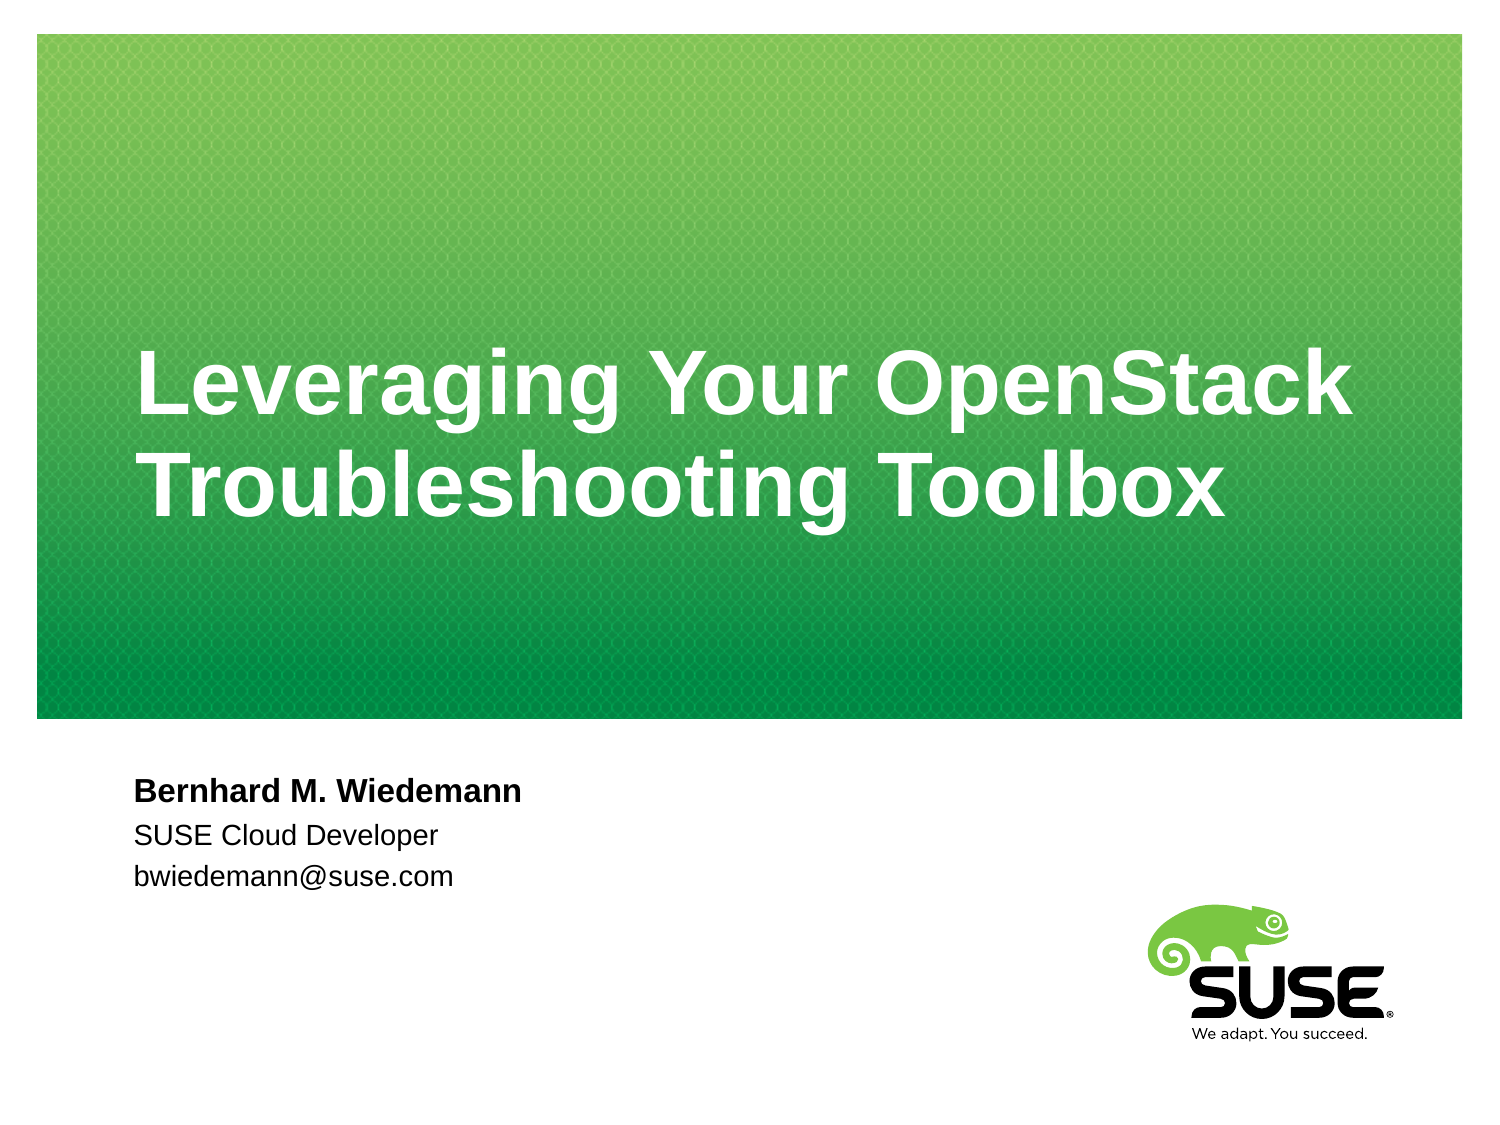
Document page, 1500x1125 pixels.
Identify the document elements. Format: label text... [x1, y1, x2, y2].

subtitle Bernhard M. Wiedemann SUSE Cloud Developer bwiedemann@suse.com [133, 772, 758, 969]
picture [37, 34, 1463, 719]
title Leveraging Your OpenStack Troubleshooting Toolbox [135, 331, 1409, 640]
